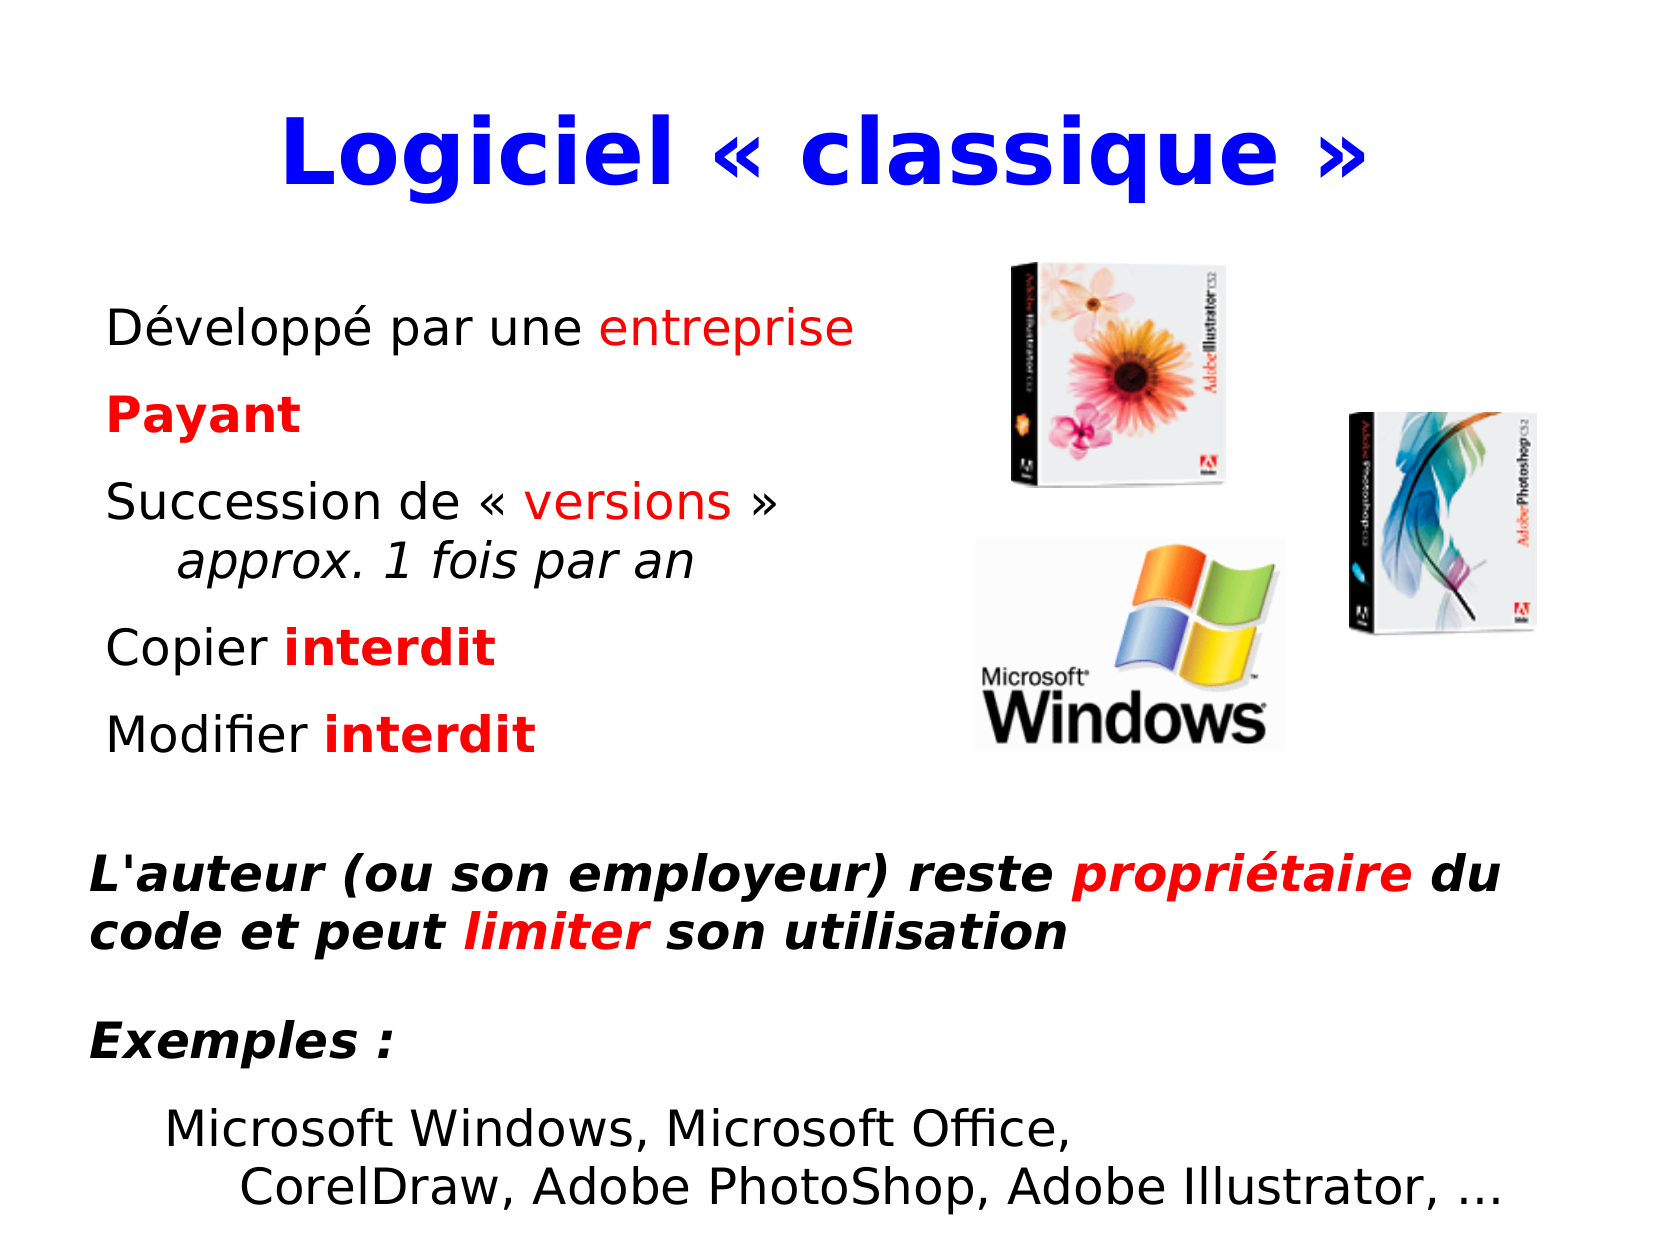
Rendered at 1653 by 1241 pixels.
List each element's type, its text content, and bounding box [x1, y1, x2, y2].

picture [974, 538, 1286, 751]
picture [1349, 412, 1537, 638]
text_box Développé par une entreprise Payant Succession de « versions » approx. 1 fois par an Copier interdit Modifier interdit L'auteur (ou son employeur) reste propriétaire du code et peut limiter son utilisation Exemples : Microsoft Windows, Microsoft Office, CorelDraw, Adobe PhotoShop, Adobe Illustrator, ... [74, 262, 1537, 1195]
picture [1011, 262, 1226, 488]
title Logiciel « classique » [82, 49, 1571, 257]
